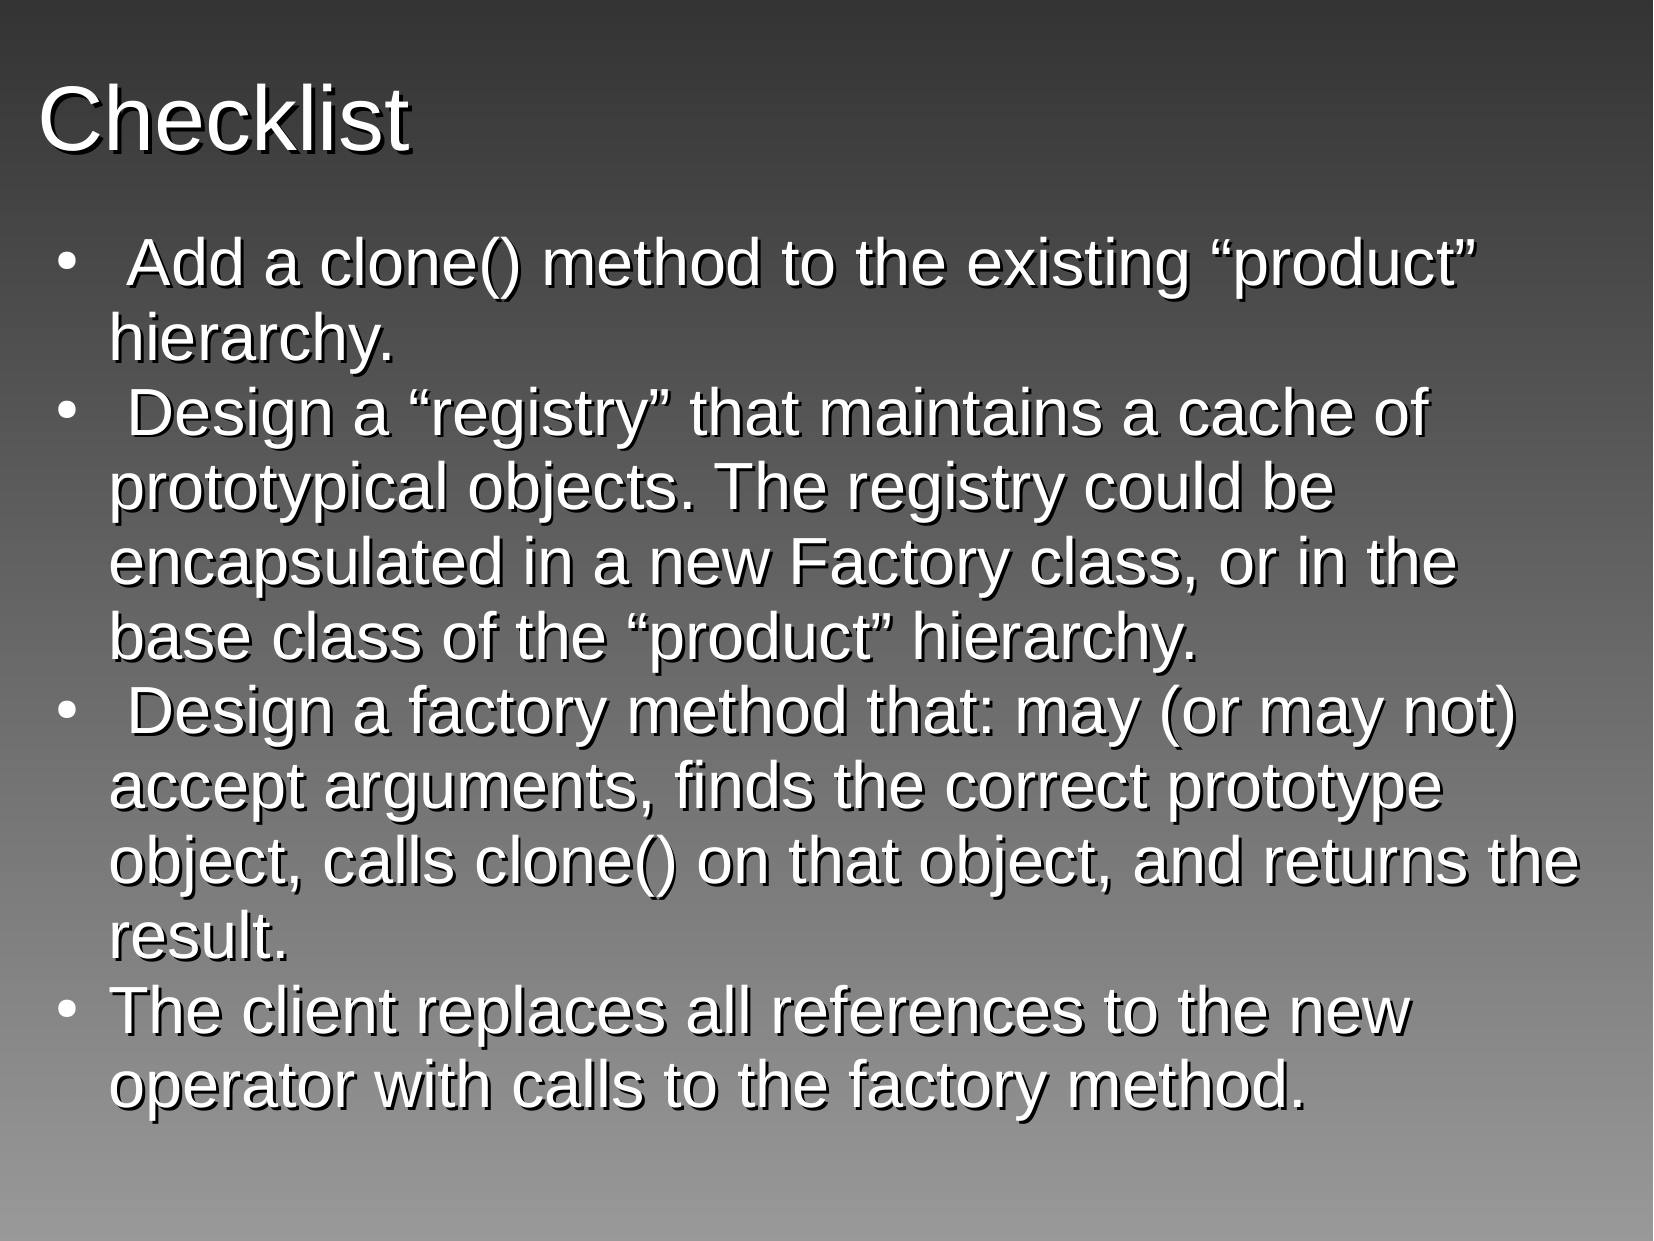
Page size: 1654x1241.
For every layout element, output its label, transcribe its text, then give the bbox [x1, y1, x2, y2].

list Add a clone() method to the existing “product” hierarchy. Design a “registry” that maintains a cache of prototypical objects. The registry could be encapsulated in a new Factory class, or in the base class of the “product” hierarchy. Design a factory method that: may (or may not) accept arguments, finds the correct prototype object, calls clone() on that object, and returns the result. The client replaces all references to the new operator with calls to the factory method. [37, 225, 1613, 1126]
title Checklist [37, 49, 1613, 188]
